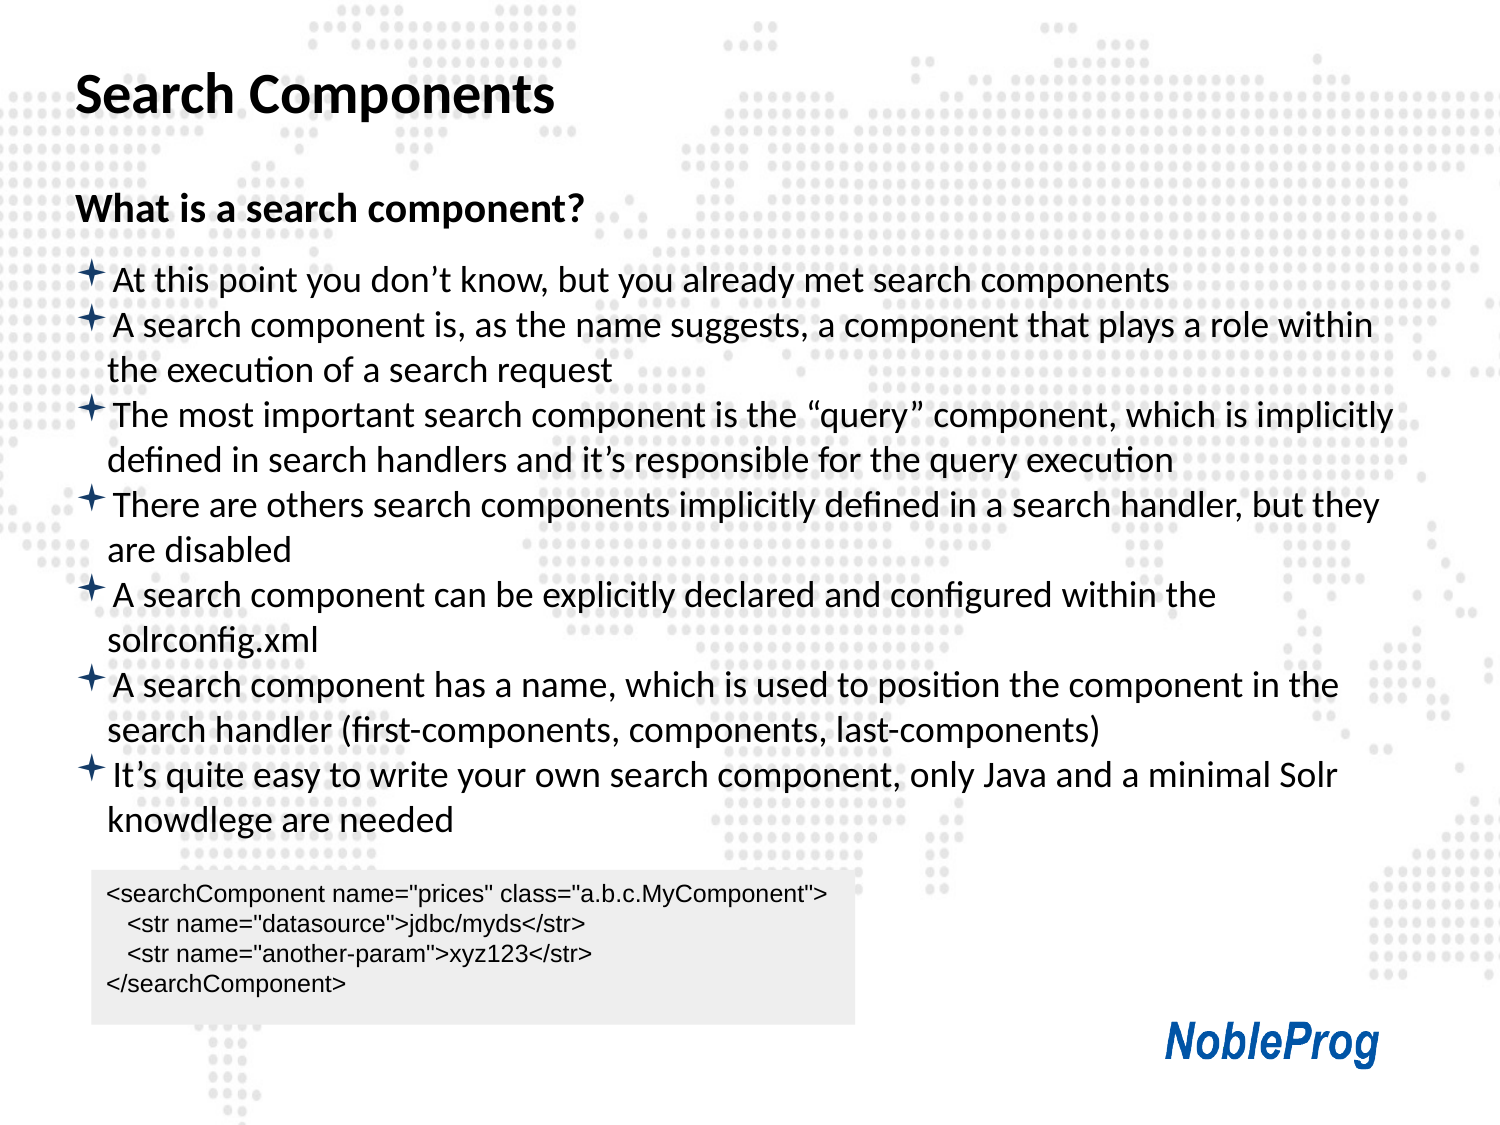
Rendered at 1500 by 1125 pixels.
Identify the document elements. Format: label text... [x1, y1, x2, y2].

text_box At this point you don’t know, but you already met search components A search component is, as the name suggests, a component that plays a role within the execution of a search request The most important search component is the “query” component, which is implicitly defined in search handlers and it’s responsible for the query execution There are others search components implicitly defined in a search handler, but they are disabled A search component can be explicitly declared and configured within the solrconfig.xml A search component has a name, which is used to position the component in the search handler (first-components, components, last-components) It’s quite easy to write your own search component, only Java and a minimal Solr knowdlege are needed [75, 255, 1425, 906]
picture [0, 0, 1500, 1125]
text_box Search Components [75, 55, 1425, 180]
text_box <searchComponent name="prices" class="a.b.c.MyComponent"> <str name="datasource">jdbc/myds</str> <str name="another-param">xyz123</str> </searchComponent> [91, 869, 856, 1025]
text_box What is a search component? [75, 180, 1425, 255]
